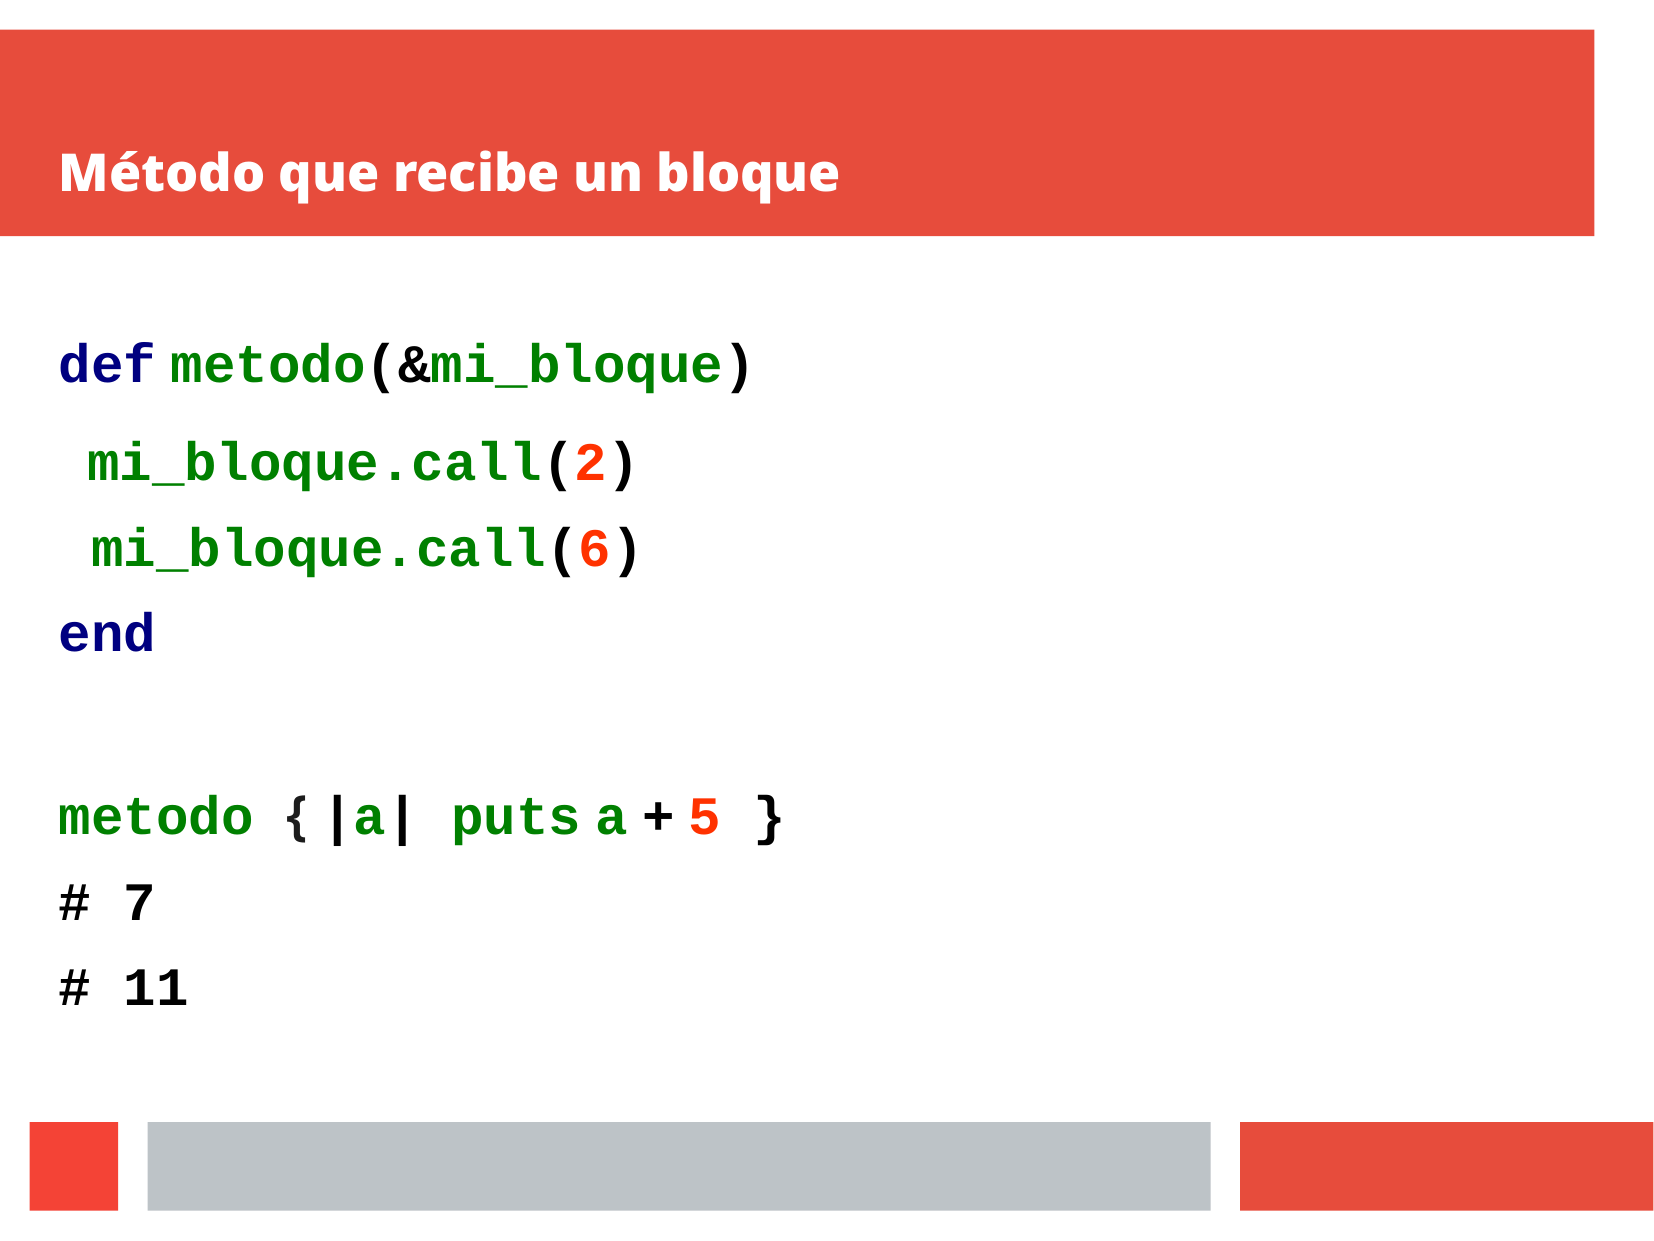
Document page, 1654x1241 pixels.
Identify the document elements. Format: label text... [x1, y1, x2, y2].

list def metodo(&mi_bloque) mi_bloque.call(2) mi_bloque.call(6) end metodo { |a| puts a + 5 } # 7 # 11 [59, 324, 1565, 1093]
title Método que recibe un bloque [59, 59, 1595, 207]
